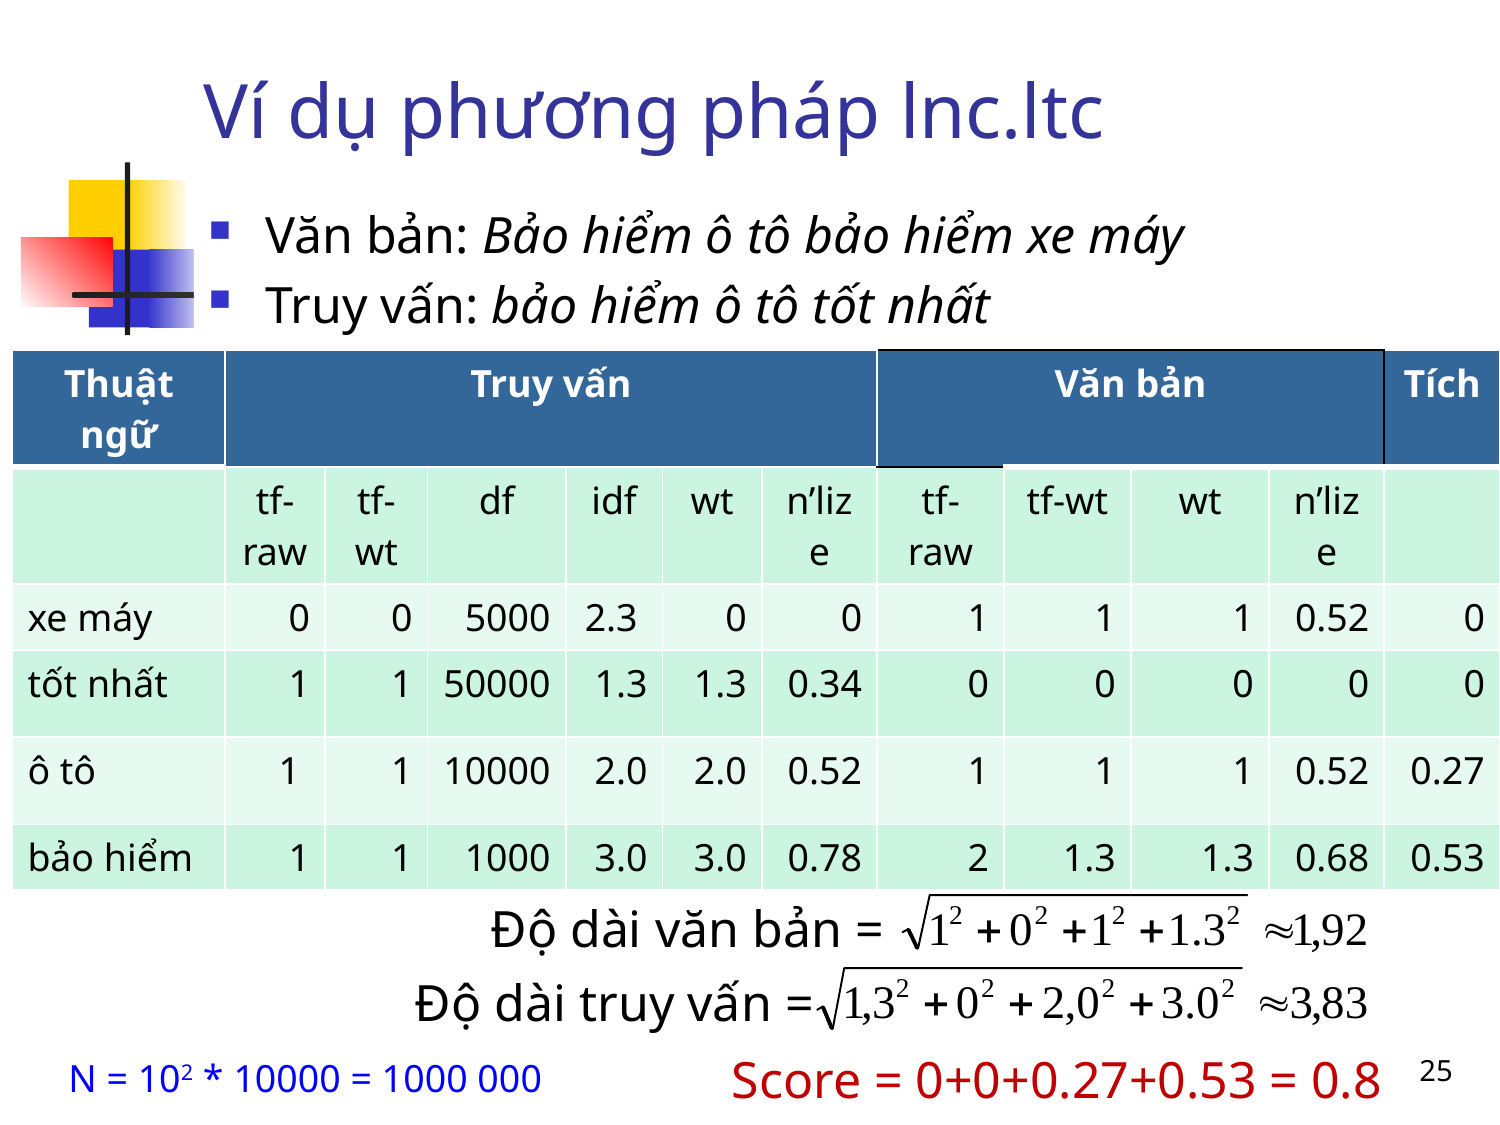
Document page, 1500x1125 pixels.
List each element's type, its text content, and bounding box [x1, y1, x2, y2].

text_box Độ dài truy vấn = [399, 964, 808, 1039]
slide_number <number> [1155, 1024, 1468, 1100]
table_cell n’lize [1270, 470, 1383, 583]
table_cell tf-wt [1005, 470, 1130, 583]
table_cell 3.0 [663, 825, 761, 889]
table_cell df [428, 468, 565, 583]
table_cell 1 [1005, 738, 1130, 824]
table_cell 1000 [428, 825, 565, 889]
title Ví dụ phương pháp lnc.ltc [188, 35, 1468, 161]
table_cell 1 [326, 651, 427, 736]
table_cell 1.3 [1005, 825, 1130, 883]
table_cell 0 [1270, 651, 1383, 736]
table_cell 0.27 [1385, 738, 1499, 824]
table_cell 5000 [428, 585, 565, 649]
table_cell ô tô [13, 738, 224, 824]
table_cell 0.53 [1385, 825, 1499, 889]
table_cell 2.3 [567, 585, 662, 649]
table_cell tf-raw [878, 468, 1003, 583]
table_cell 3.0 [567, 825, 662, 889]
table_cell 1 [1005, 585, 1130, 649]
table_cell 0 [1385, 651, 1499, 736]
table_cell 0 [326, 585, 427, 649]
table_cell 0 [1132, 651, 1268, 736]
table_cell n’lize [763, 468, 876, 583]
text_box N = 102 * 10000 = 1000 000 [53, 1047, 537, 1108]
table_cell bảo hiểm [13, 825, 224, 889]
table_cell 0.78 [763, 825, 876, 889]
text_box Độ dài văn bản = [475, 890, 893, 964]
table_cell 0.52 [763, 738, 876, 824]
table_cell 0 [878, 651, 1003, 736]
table_cell wt [1132, 470, 1268, 583]
table_cell tf-wt [326, 468, 427, 583]
table_cell wt [663, 468, 761, 583]
table_header Truy vấn [226, 351, 876, 466]
table_cell 10000 [428, 738, 565, 824]
list Văn bản: Bảo hiểm ô tô bảo hiểm xe máy Truy vấn: bảo hiểm ô tô tốt nhất [193, 196, 1469, 349]
table_cell 1 [1132, 738, 1268, 824]
table_cell 50000 [428, 651, 565, 736]
table_cell 2.0 [663, 738, 761, 824]
table_cell 0 [1385, 585, 1499, 649]
table_cell 0.52 [1270, 585, 1383, 649]
table_cell 0 [663, 585, 761, 649]
table_cell 1 [1132, 585, 1268, 649]
table_cell 1 [326, 738, 427, 824]
table_cell 1.3 [1132, 825, 1268, 883]
table_cell 0.34 [763, 651, 876, 736]
table_cell 1 [226, 825, 324, 889]
table_cell tf-raw [226, 468, 324, 583]
table_cell 2.0 [567, 738, 662, 824]
table_cell 1 [326, 825, 427, 889]
table_cell 0 [1005, 651, 1130, 736]
table_cell 1 [226, 738, 324, 824]
table_cell 0 [763, 585, 876, 649]
table_cell 0.52 [1270, 738, 1383, 824]
table_cell [1385, 470, 1499, 583]
table_cell 2 [878, 825, 1003, 889]
table_header Văn bản [878, 351, 1383, 466]
picture [808, 883, 1376, 1042]
table_cell 1 [878, 585, 1003, 649]
table_cell 1 [878, 738, 1003, 824]
table_cell xe máy [13, 585, 224, 649]
table_cell 1.3 [663, 651, 761, 736]
table_header Tích [1385, 351, 1499, 464]
table_cell 1.3 [567, 651, 662, 736]
table_cell tốt nhất [13, 651, 224, 736]
table_header Thuật ngữ [13, 351, 224, 464]
table_cell [13, 470, 224, 583]
table_cell idf [567, 468, 662, 583]
table_cell 0.68 [1270, 825, 1383, 889]
text_box Score = 0+0+0.27+0.53 = 0.8 [537, 1041, 1397, 1117]
table_cell 1 [226, 651, 324, 736]
table_cell 0 [226, 585, 324, 649]
